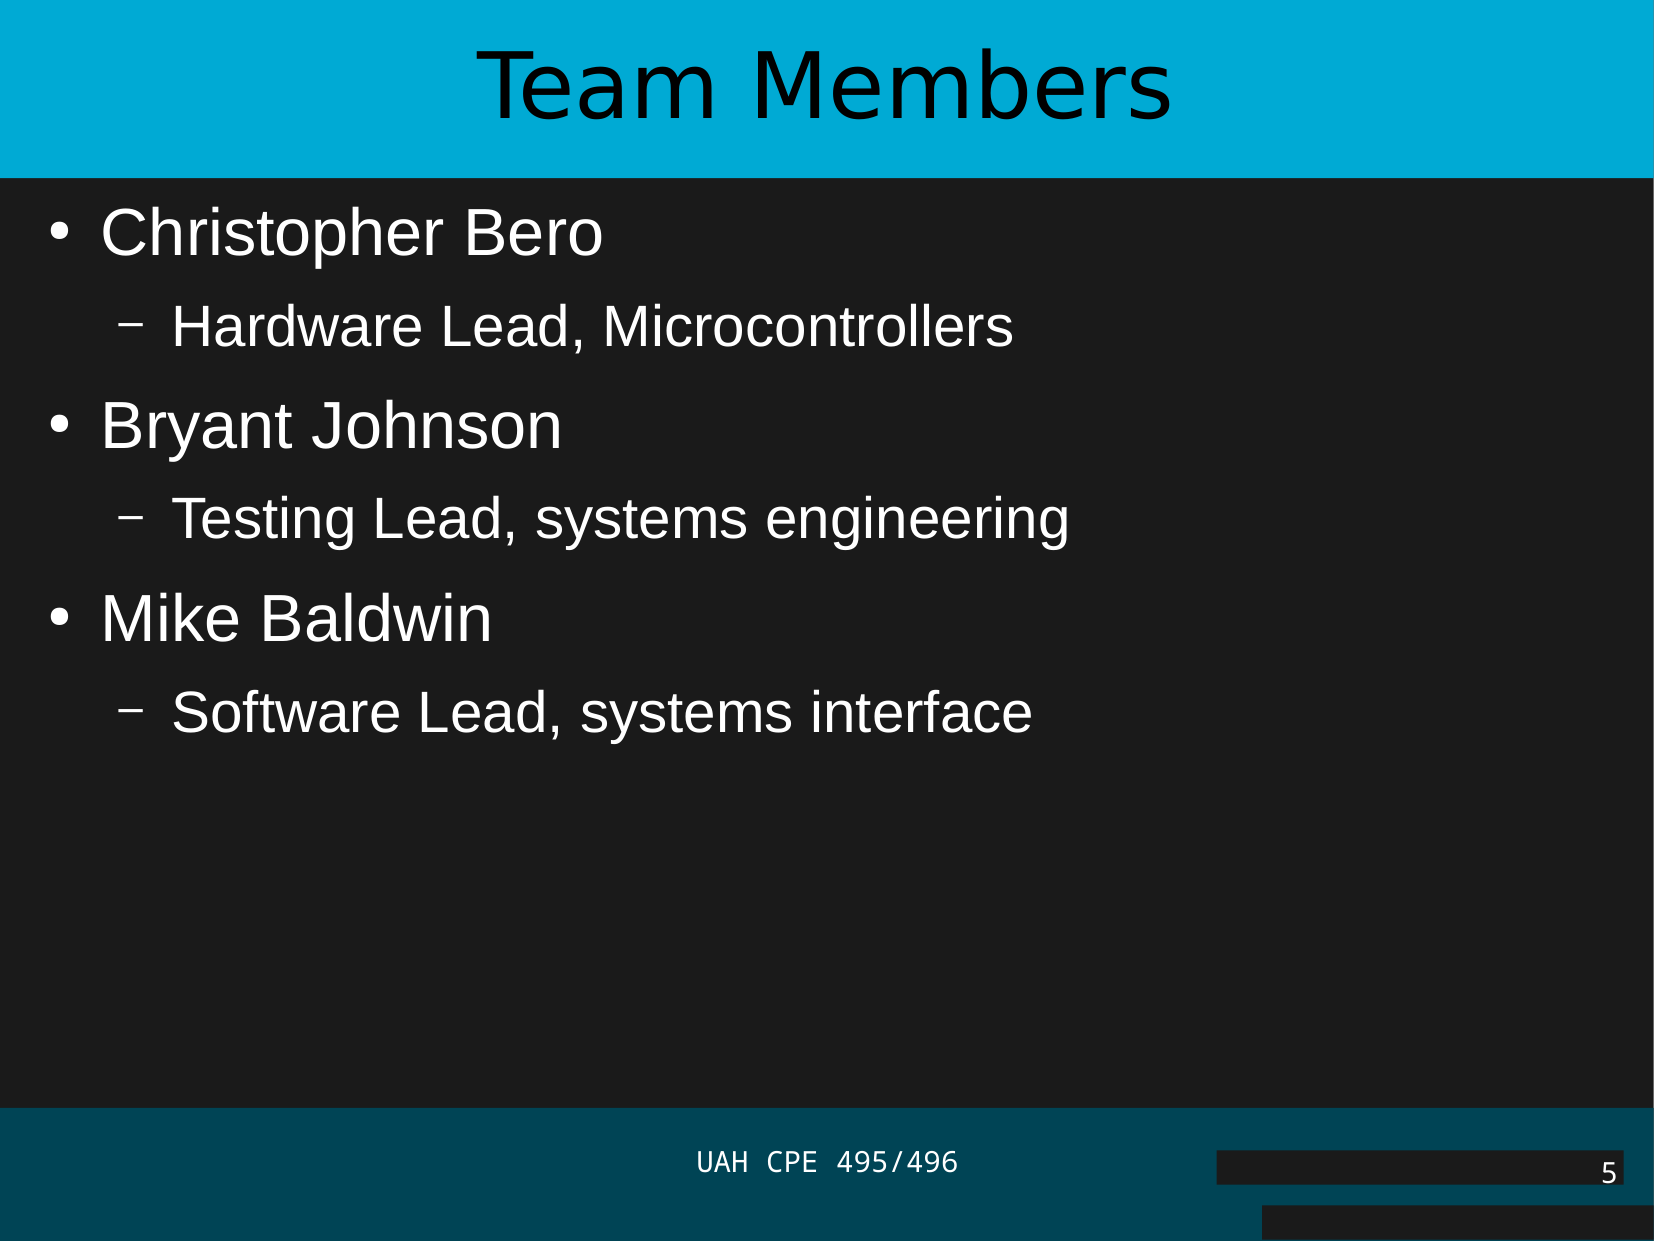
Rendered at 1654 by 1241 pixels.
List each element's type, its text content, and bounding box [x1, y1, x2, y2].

list Christopher Bero Hardware Lead, Microcontrollers Bryant Johnson Testing Lead, systems engineering Mike Baldwin Software Lead, systems interface [30, 195, 1636, 1096]
title Team Members [82, 8, 1571, 166]
